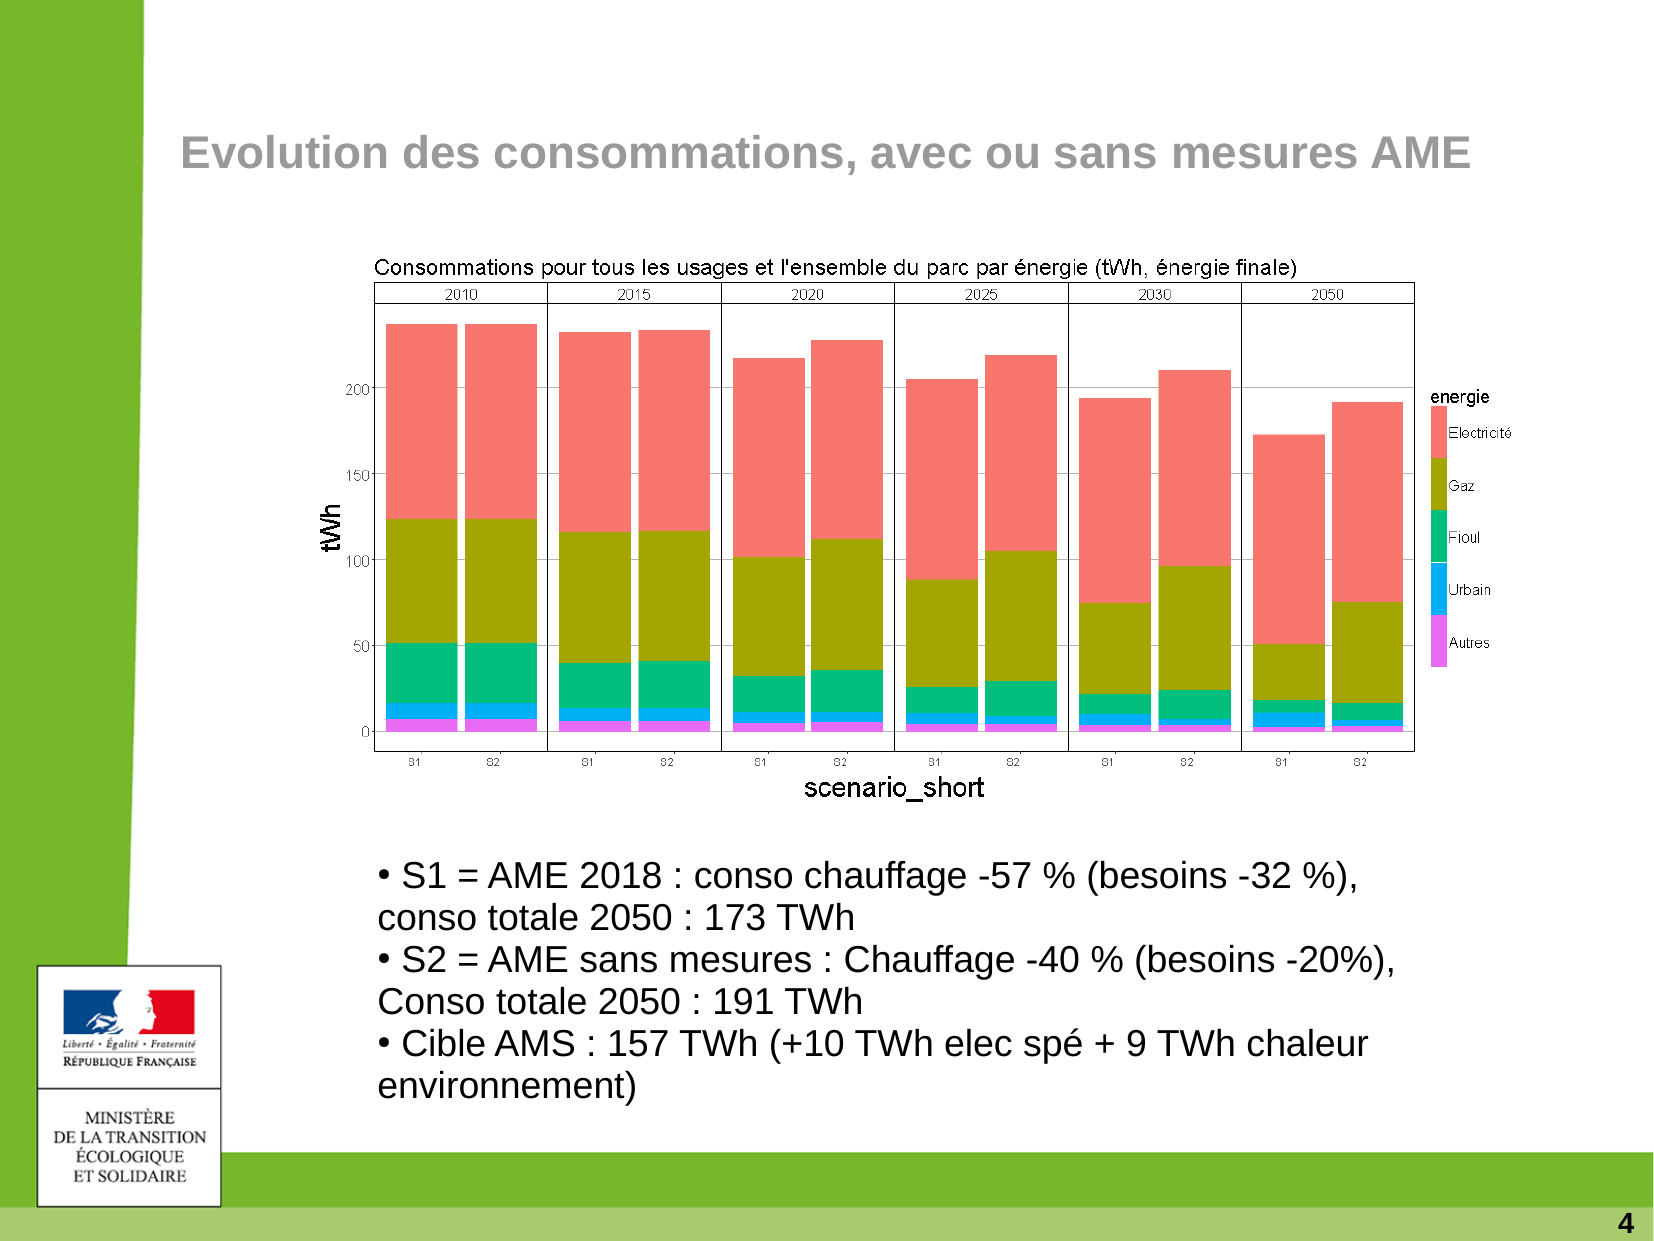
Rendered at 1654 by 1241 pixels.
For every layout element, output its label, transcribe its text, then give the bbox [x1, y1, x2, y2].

text_box S1 = AME 2018 : conso chauffage -57 % (besoins -32 %), conso totale 2050 : 173 TWh S2 = AME sans mesures : Chauffage -40 % (besoins -20%), Conso totale 2050 : 191 TWh Cible AMS : 157 TWh (+10 TWh elec spé + 9 TWh chaleur environnement) [362, 847, 1457, 1115]
title Evolution des consommations, avec ou sans mesures AME [82, 49, 1571, 257]
picture [0, 0, 1654, 1241]
